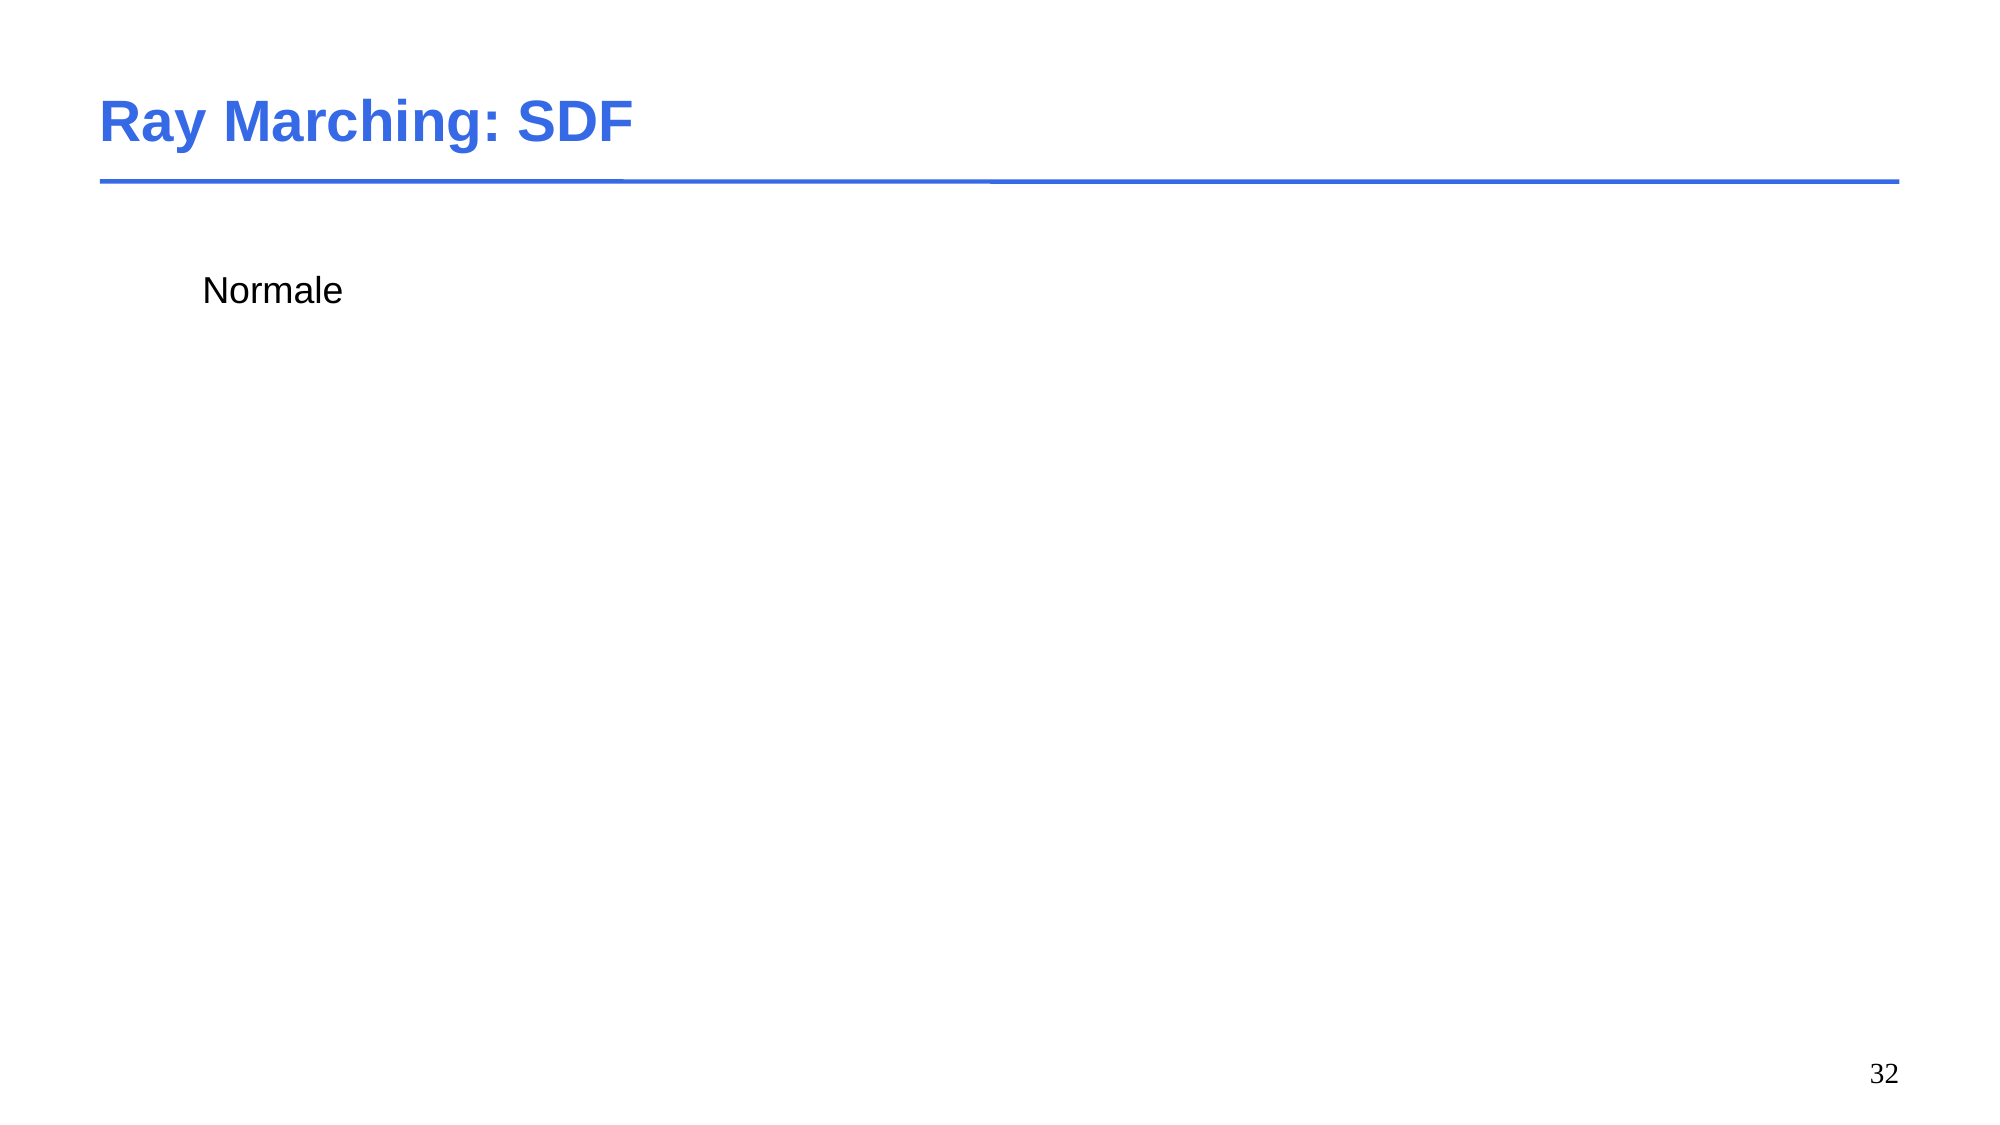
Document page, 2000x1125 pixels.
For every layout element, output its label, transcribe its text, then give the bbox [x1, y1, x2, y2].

text_box Normale [187, 262, 901, 638]
title Ray Marching: SDF [99, 27, 1900, 215]
